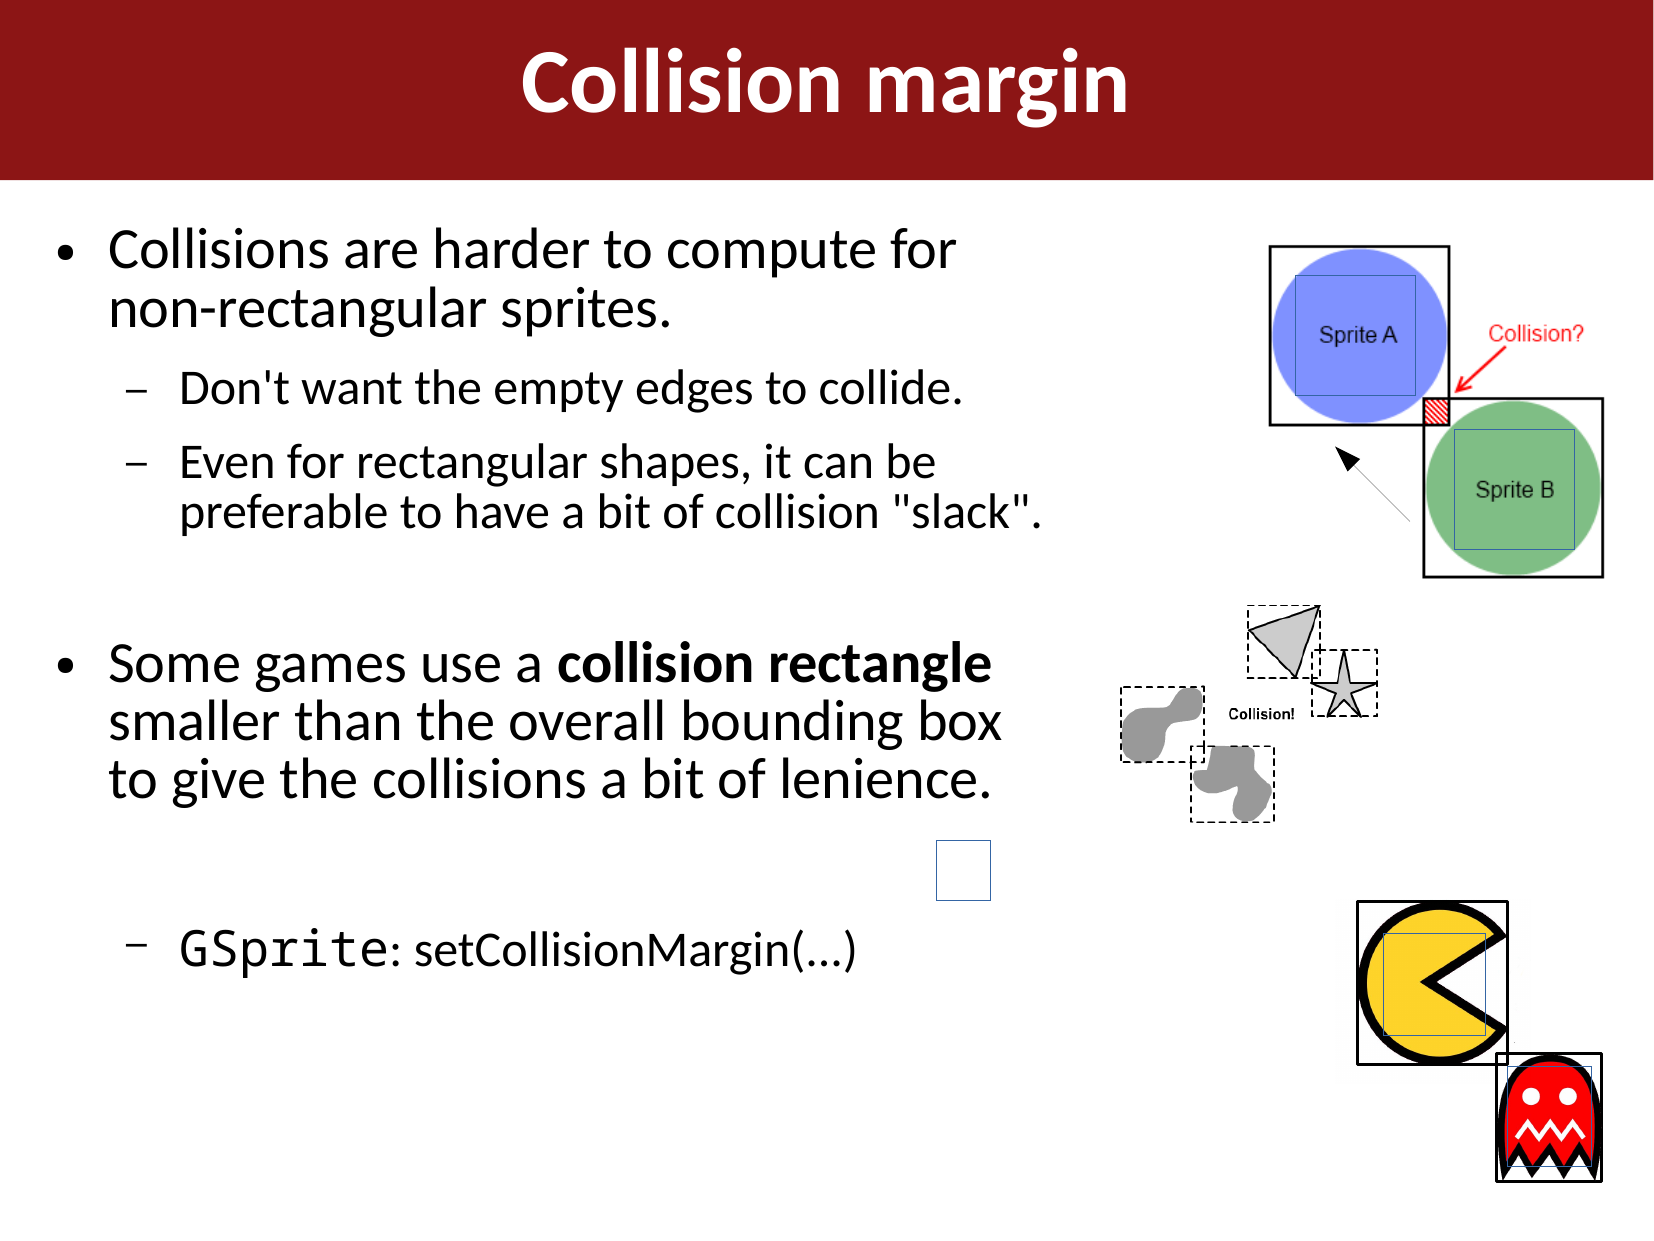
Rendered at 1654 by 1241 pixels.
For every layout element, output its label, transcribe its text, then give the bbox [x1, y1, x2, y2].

title Collision margin [0, 0, 1654, 181]
picture [1335, 899, 1606, 1196]
picture [1110, 230, 1621, 834]
list Collisions are harder to compute for non-rectangular sprites. Don't want the empty edges to collide. Even for rectangular shapes, it can be preferable to have a bit of collision "slack". Some games use a collision rectangle smaller than the overall bounding box to give the collisions a bit of lenience. GSprite: setCollisionMargin(...) [37, 225, 1636, 1186]
